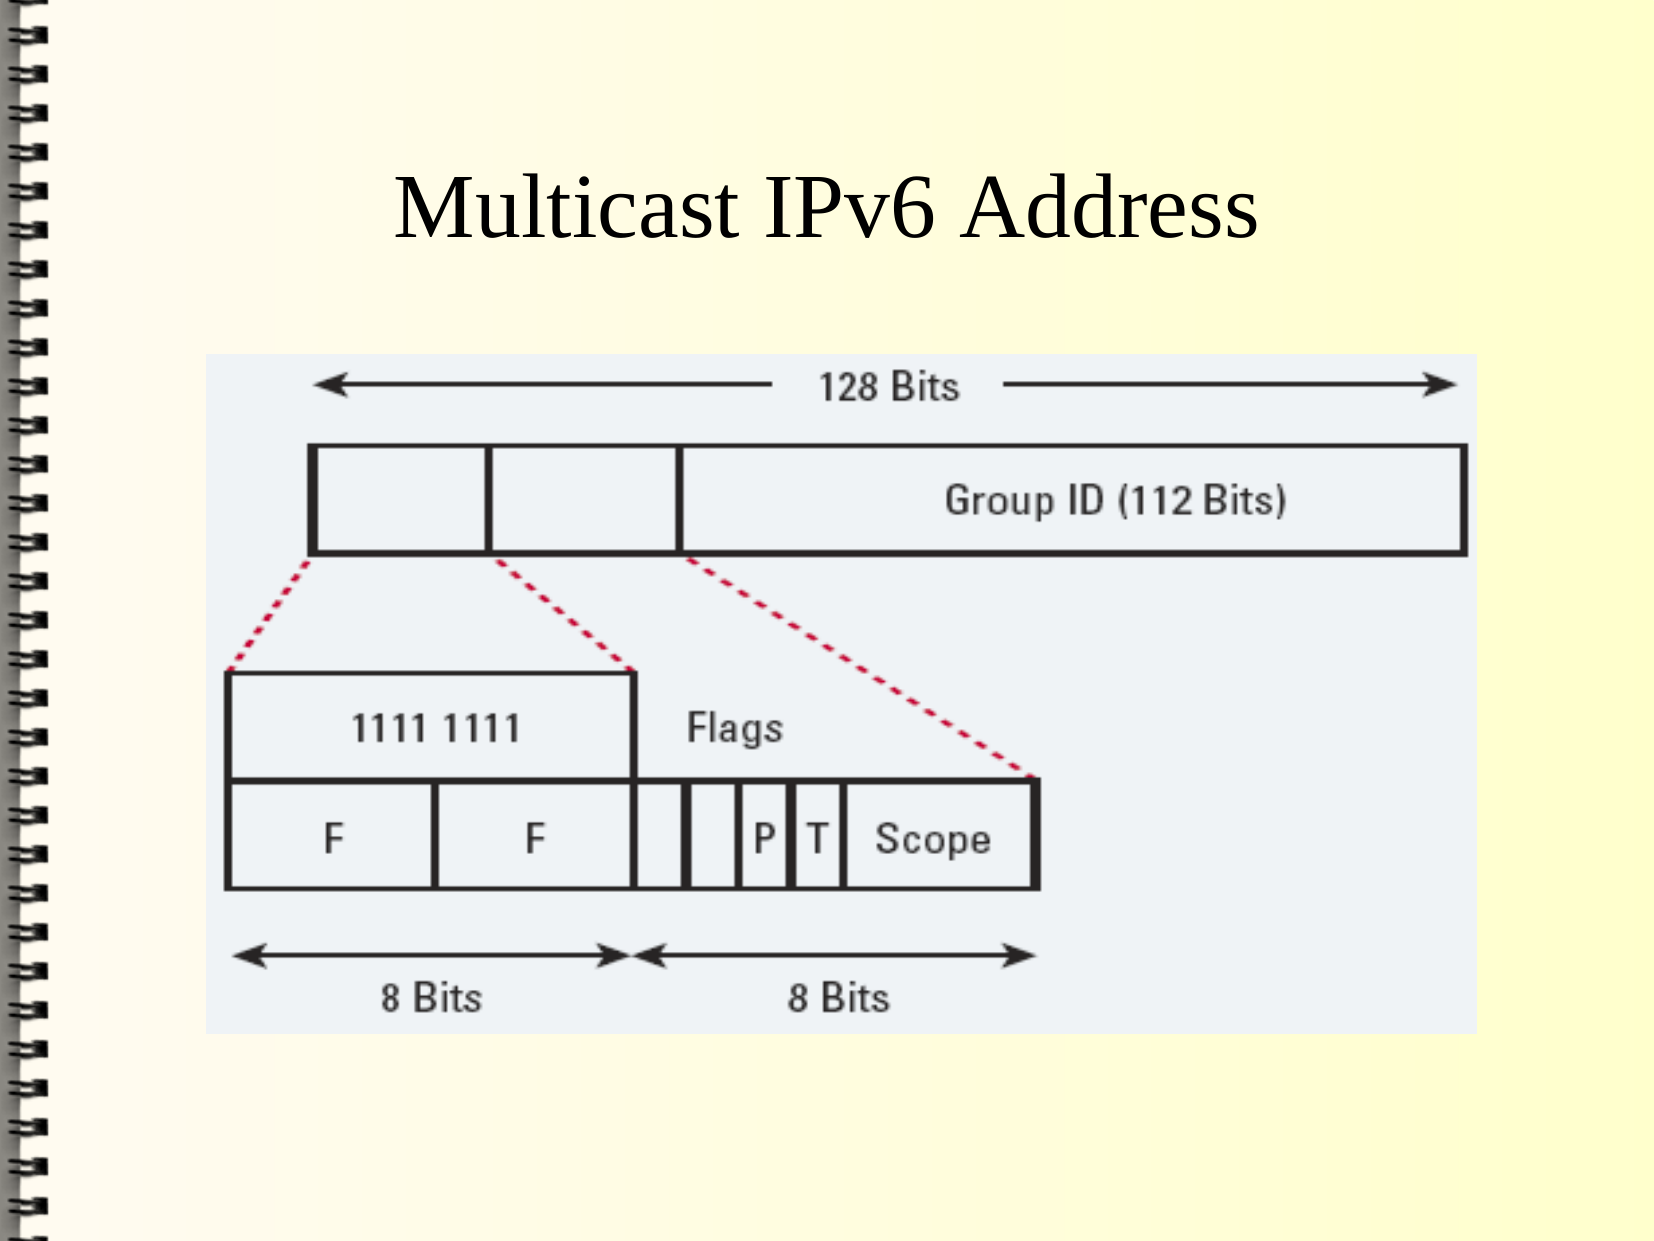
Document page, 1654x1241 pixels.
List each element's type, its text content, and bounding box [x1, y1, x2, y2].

picture [206, 354, 1477, 1034]
picture [0, 0, 1654, 1241]
title Multicast IPv6 Address [121, 102, 1534, 311]
